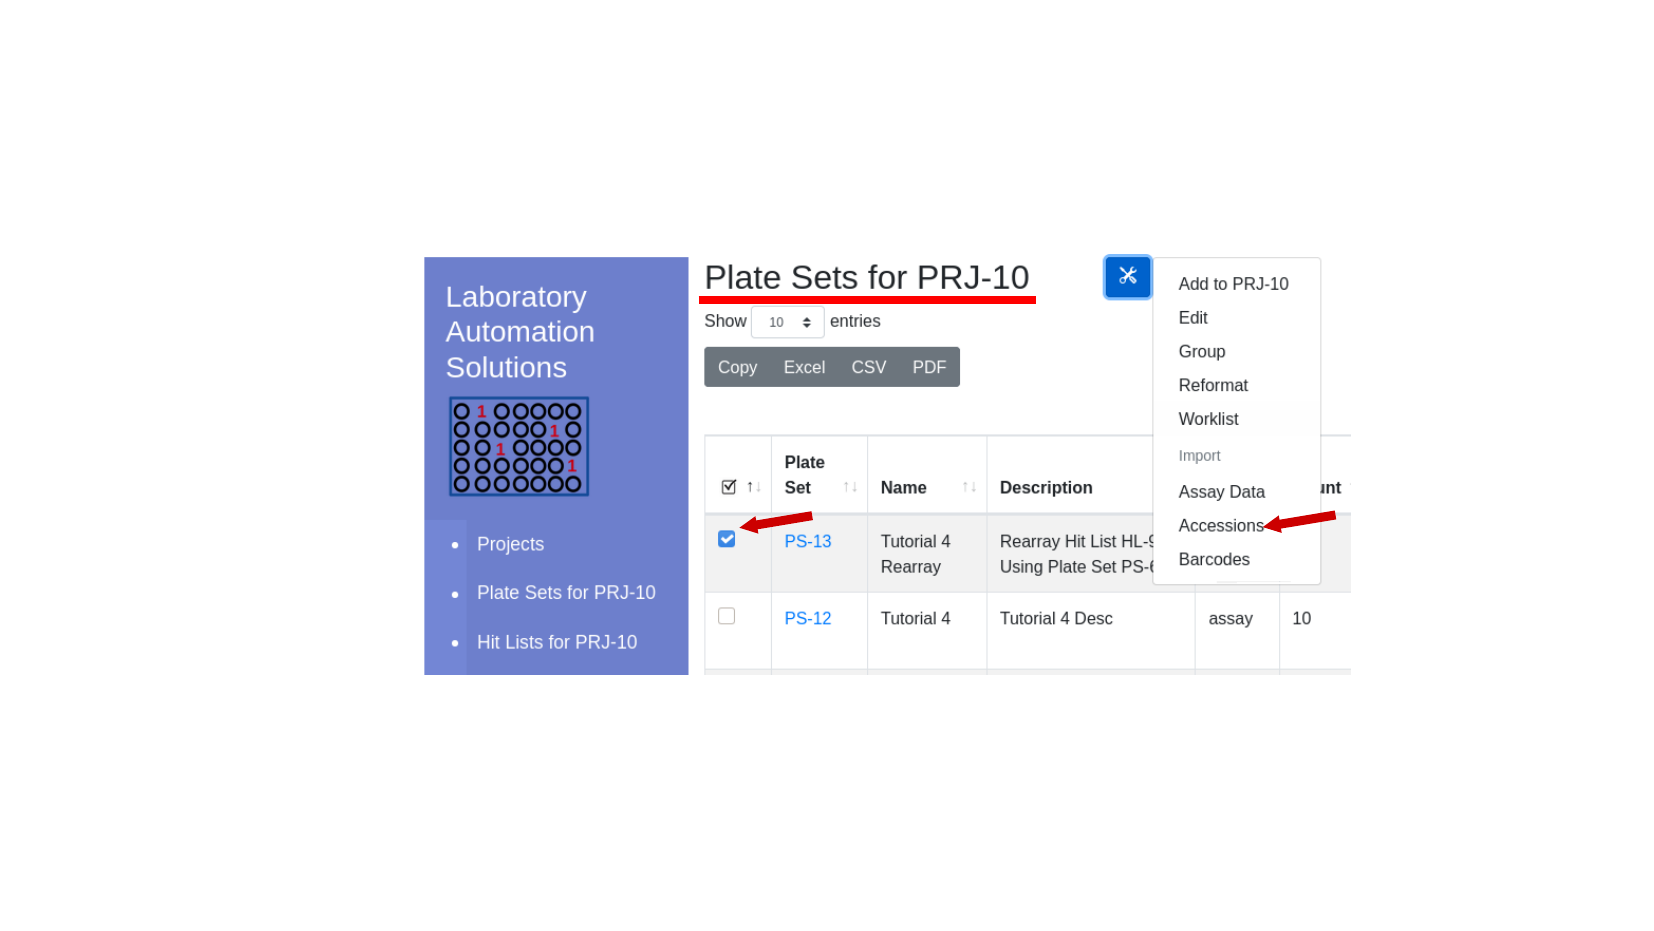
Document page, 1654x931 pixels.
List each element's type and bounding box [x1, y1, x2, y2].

picture [417, 254, 1351, 676]
